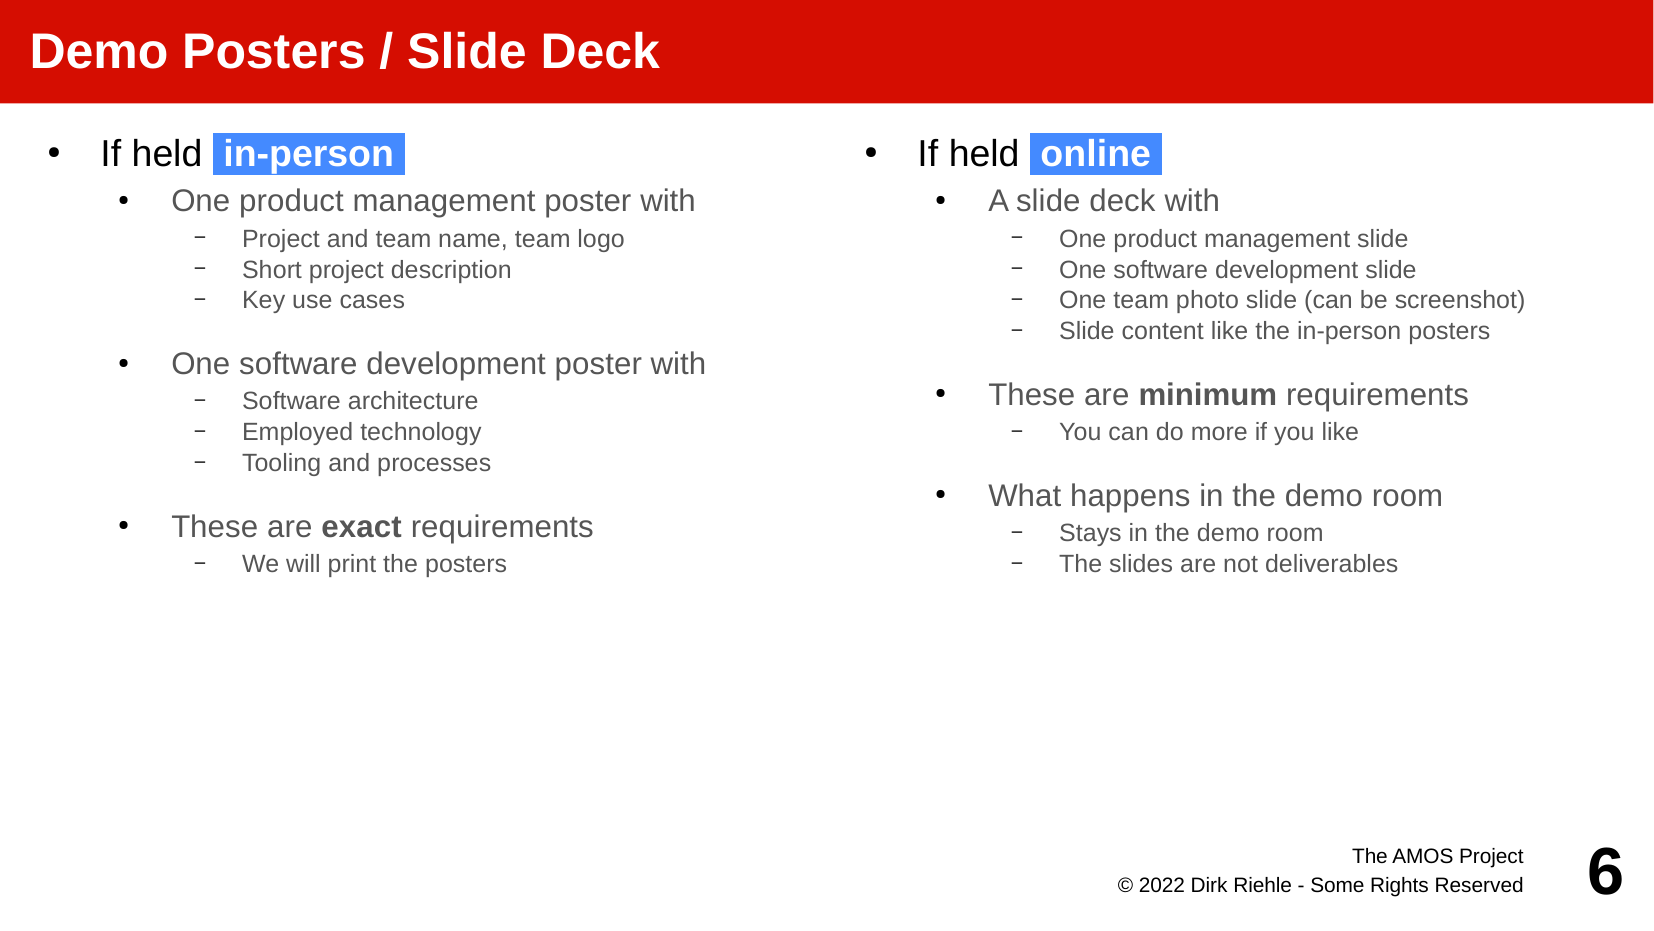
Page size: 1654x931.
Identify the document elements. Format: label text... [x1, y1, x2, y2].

list If held in-person One product management poster with Project and team name, team logo Short project description Key use cases One software development poster with Software architecture Employed technology Tooling and processes These are exact requirements We will print the posters [29, 132, 808, 813]
title Demo Posters / Slide Deck [0, 0, 1654, 104]
list If held online A slide deck with One product management slide One software development slide One team photo slide (can be screenshot) Slide content like the in-person posters These are minimum requirements You can do more if you like What happens in the demo room Stays in the demo room The slides are not deliverables [846, 132, 1625, 813]
